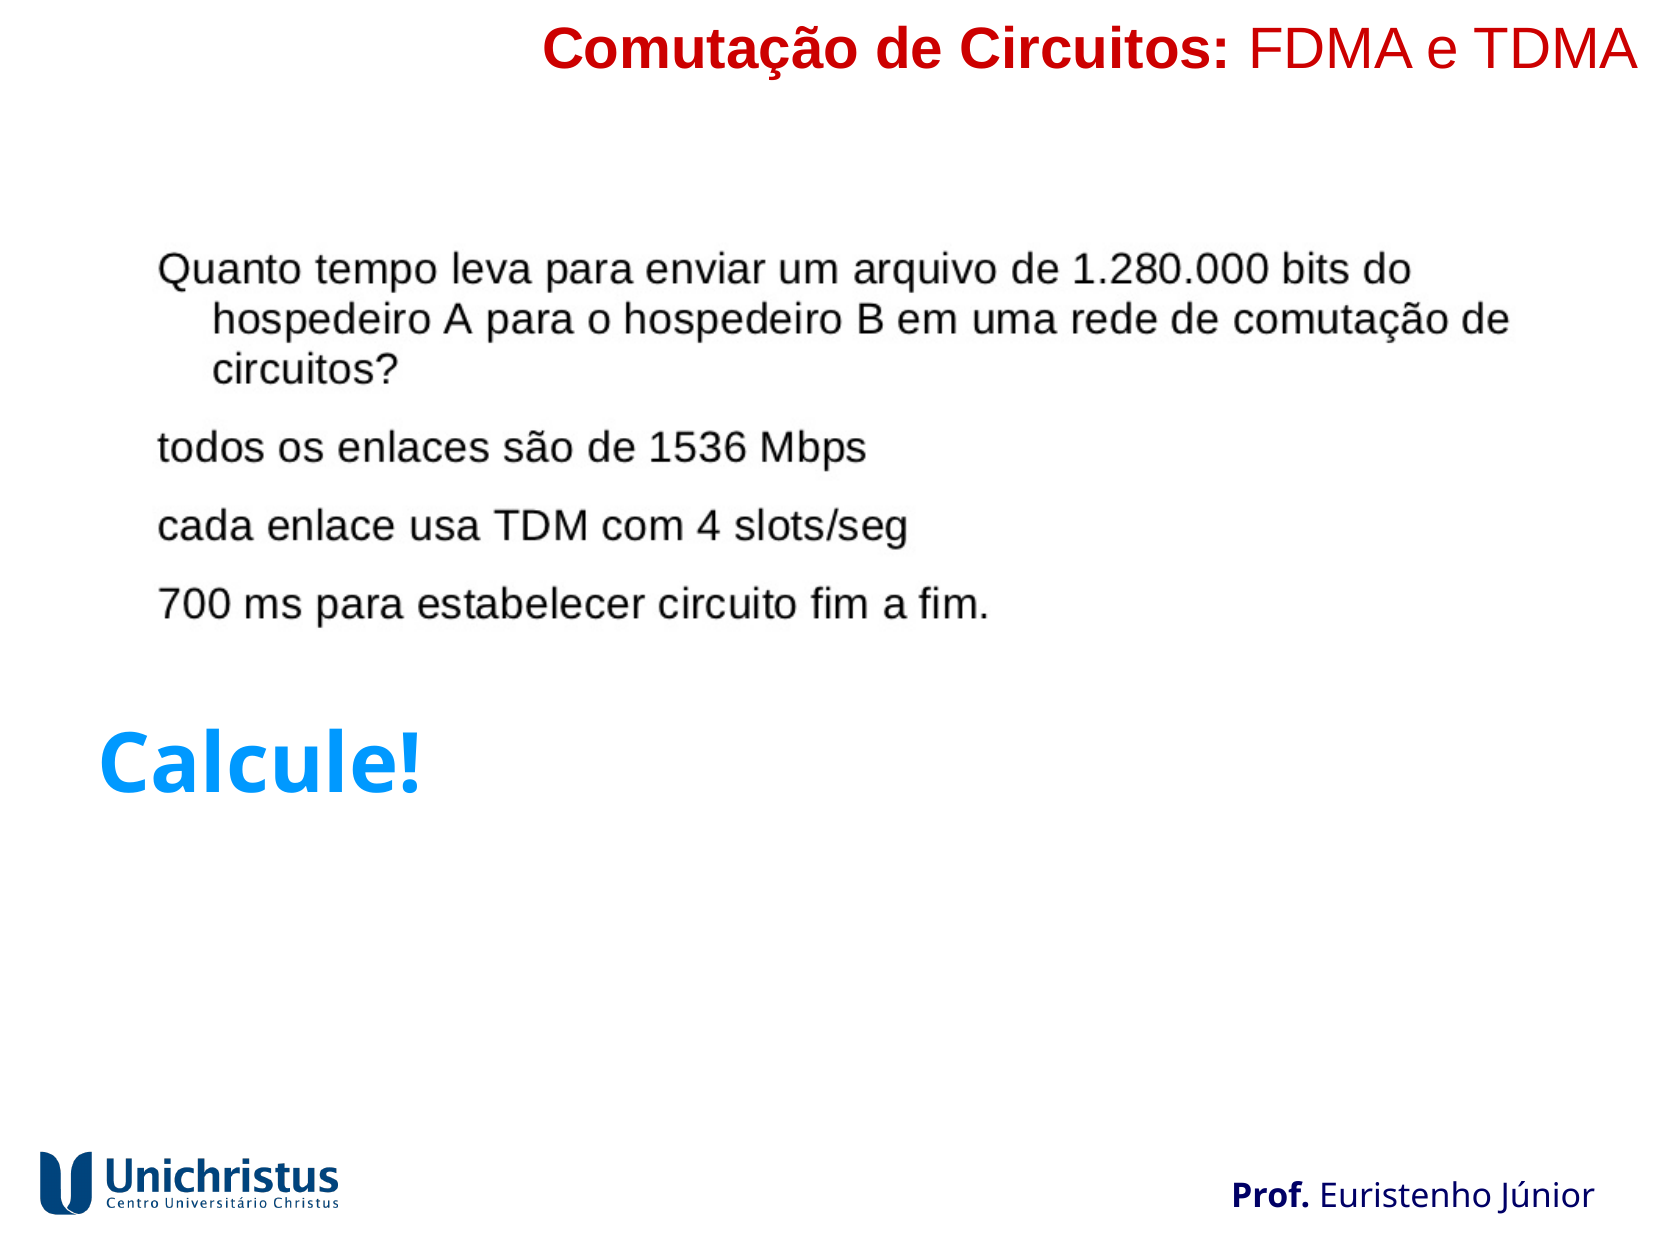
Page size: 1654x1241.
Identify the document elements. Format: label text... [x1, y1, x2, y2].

picture [35, 1148, 343, 1217]
picture [134, 232, 1541, 676]
text_box Prof. Euristenho Júnior [1216, 1163, 1654, 1224]
text_box Comutação de Circuitos: FDMA e TDMA [527, 8, 1654, 154]
list Calcule! [82, 576, 1464, 1099]
